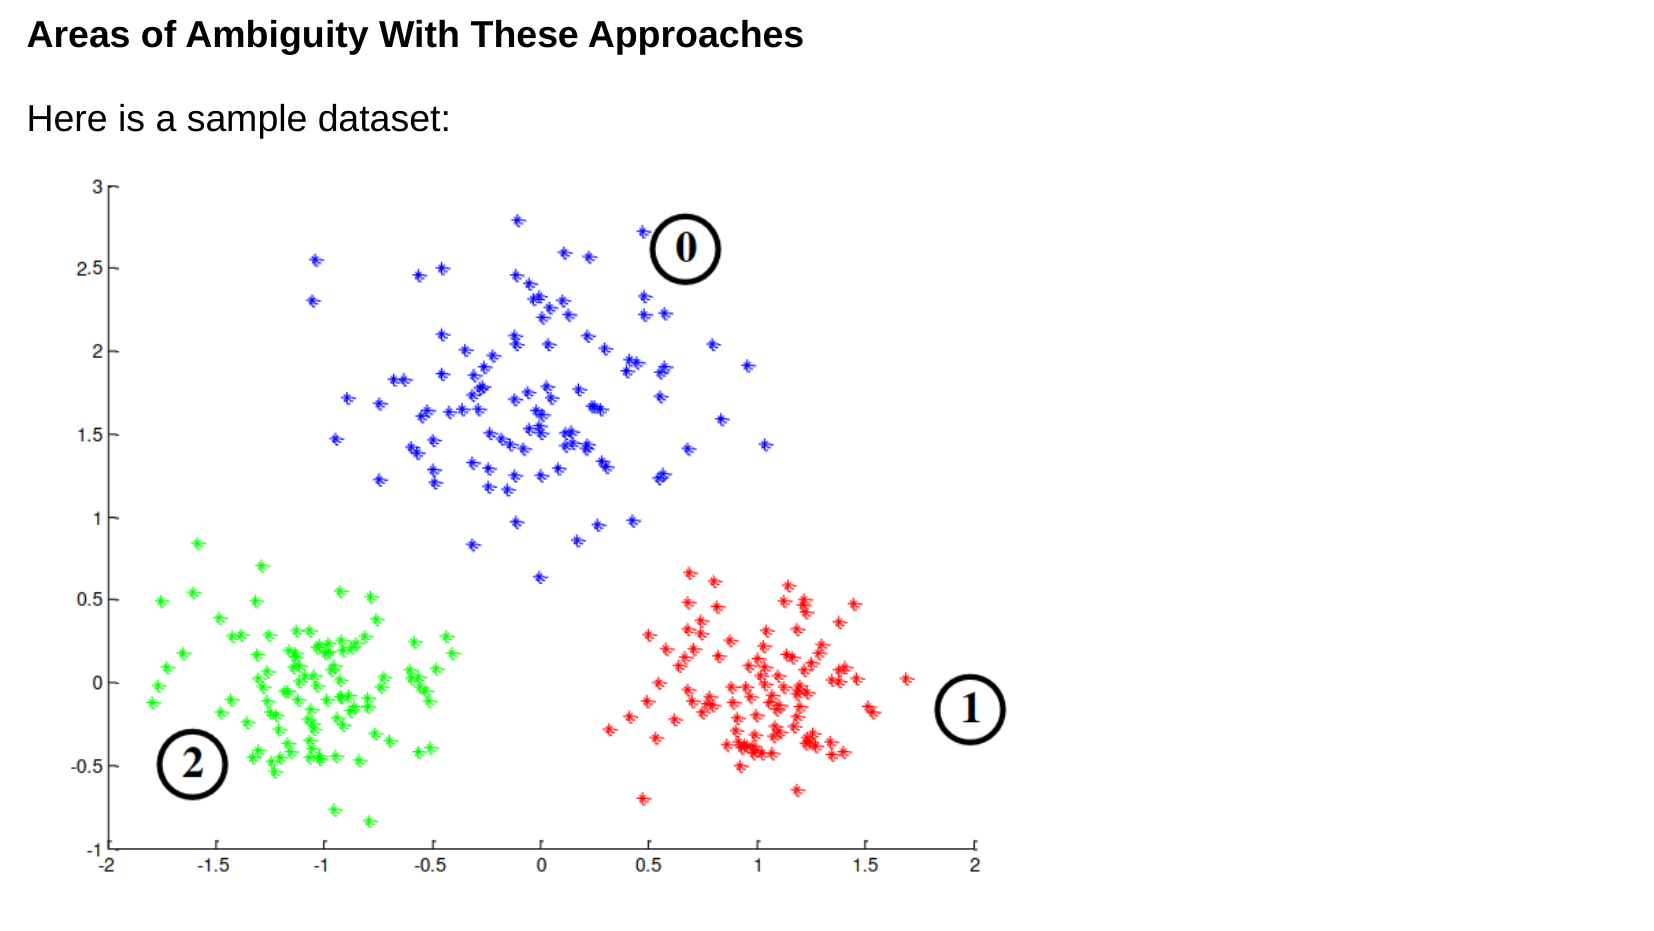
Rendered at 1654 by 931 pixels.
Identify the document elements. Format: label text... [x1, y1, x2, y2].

text_box Areas of Ambiguity With These Approaches Here is a sample dataset: [11, 5, 1252, 189]
picture [59, 189, 1034, 906]
